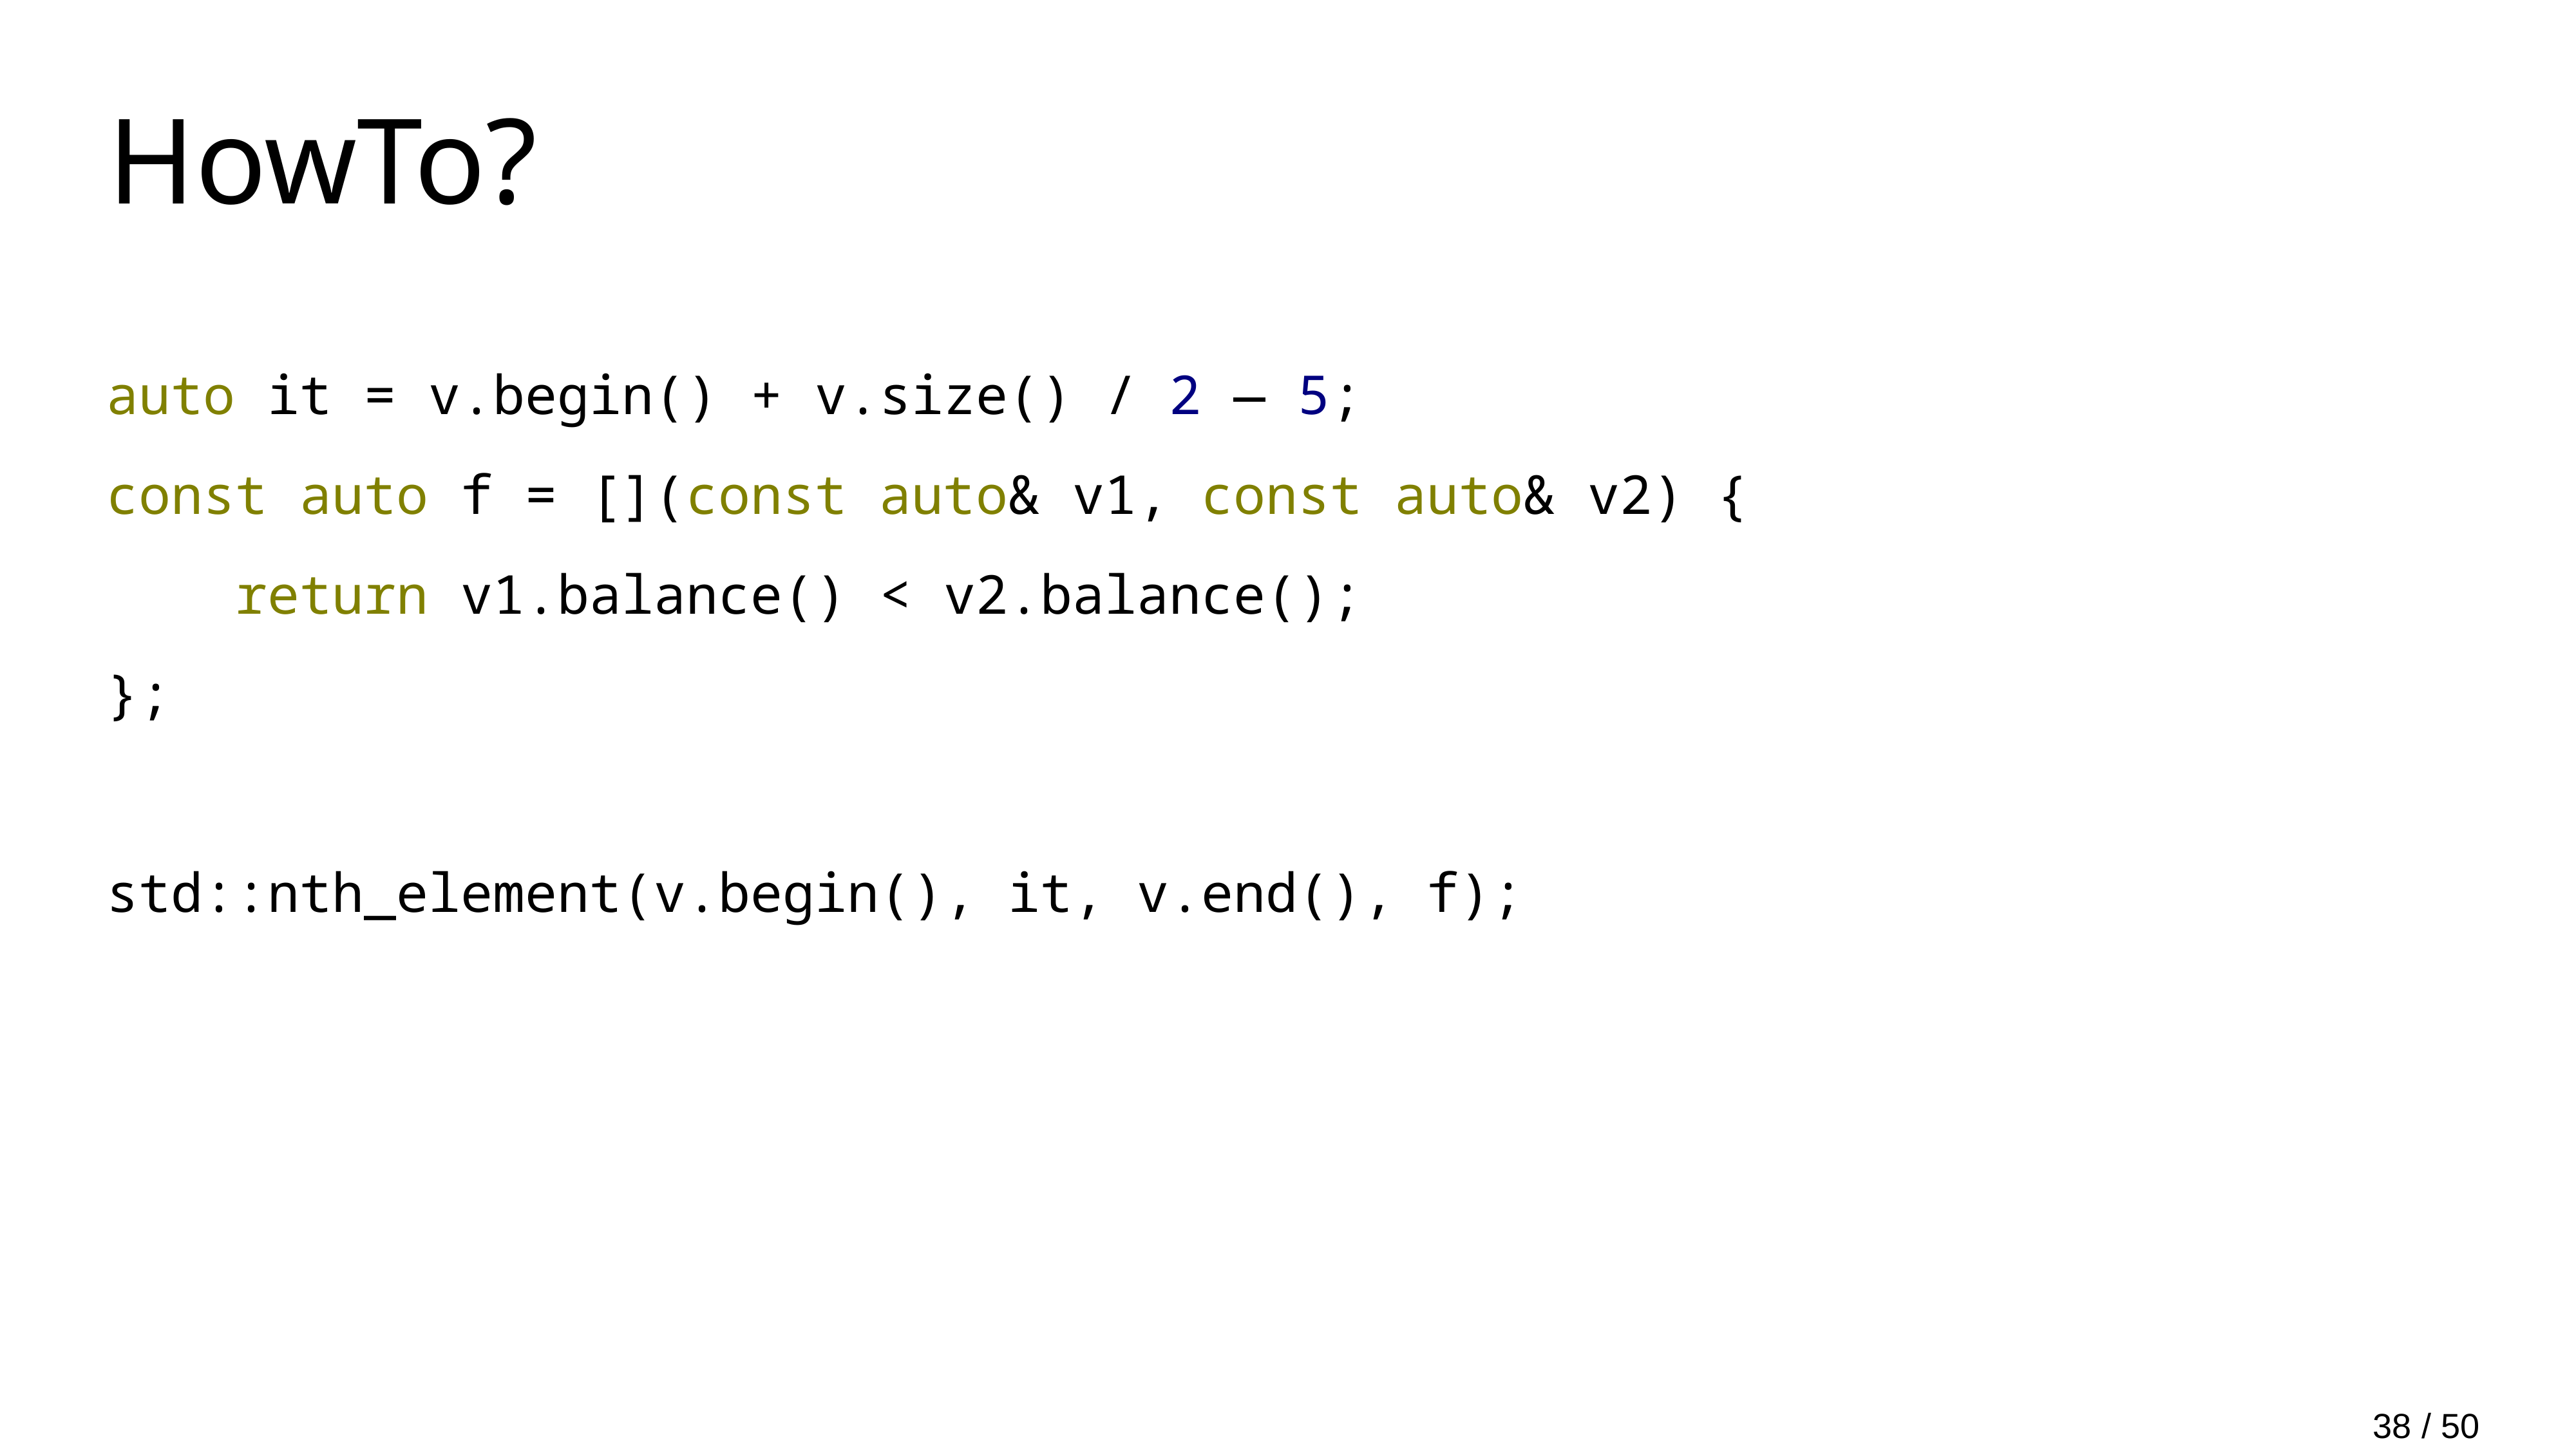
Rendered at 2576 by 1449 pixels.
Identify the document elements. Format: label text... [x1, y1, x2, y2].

text_box <number> / 50 [2363, 1402, 2576, 1449]
list auto it = v.begin() + v.size() / 2 — 5; const auto f = [](const auto& v1, const auto& v2) { return v1.balance() < v2.balance(); }; std::nth_element(v.begin(), it, v.end(), f); [0, 295, 2576, 1449]
title HowTo? [108, 80, 2468, 242]
